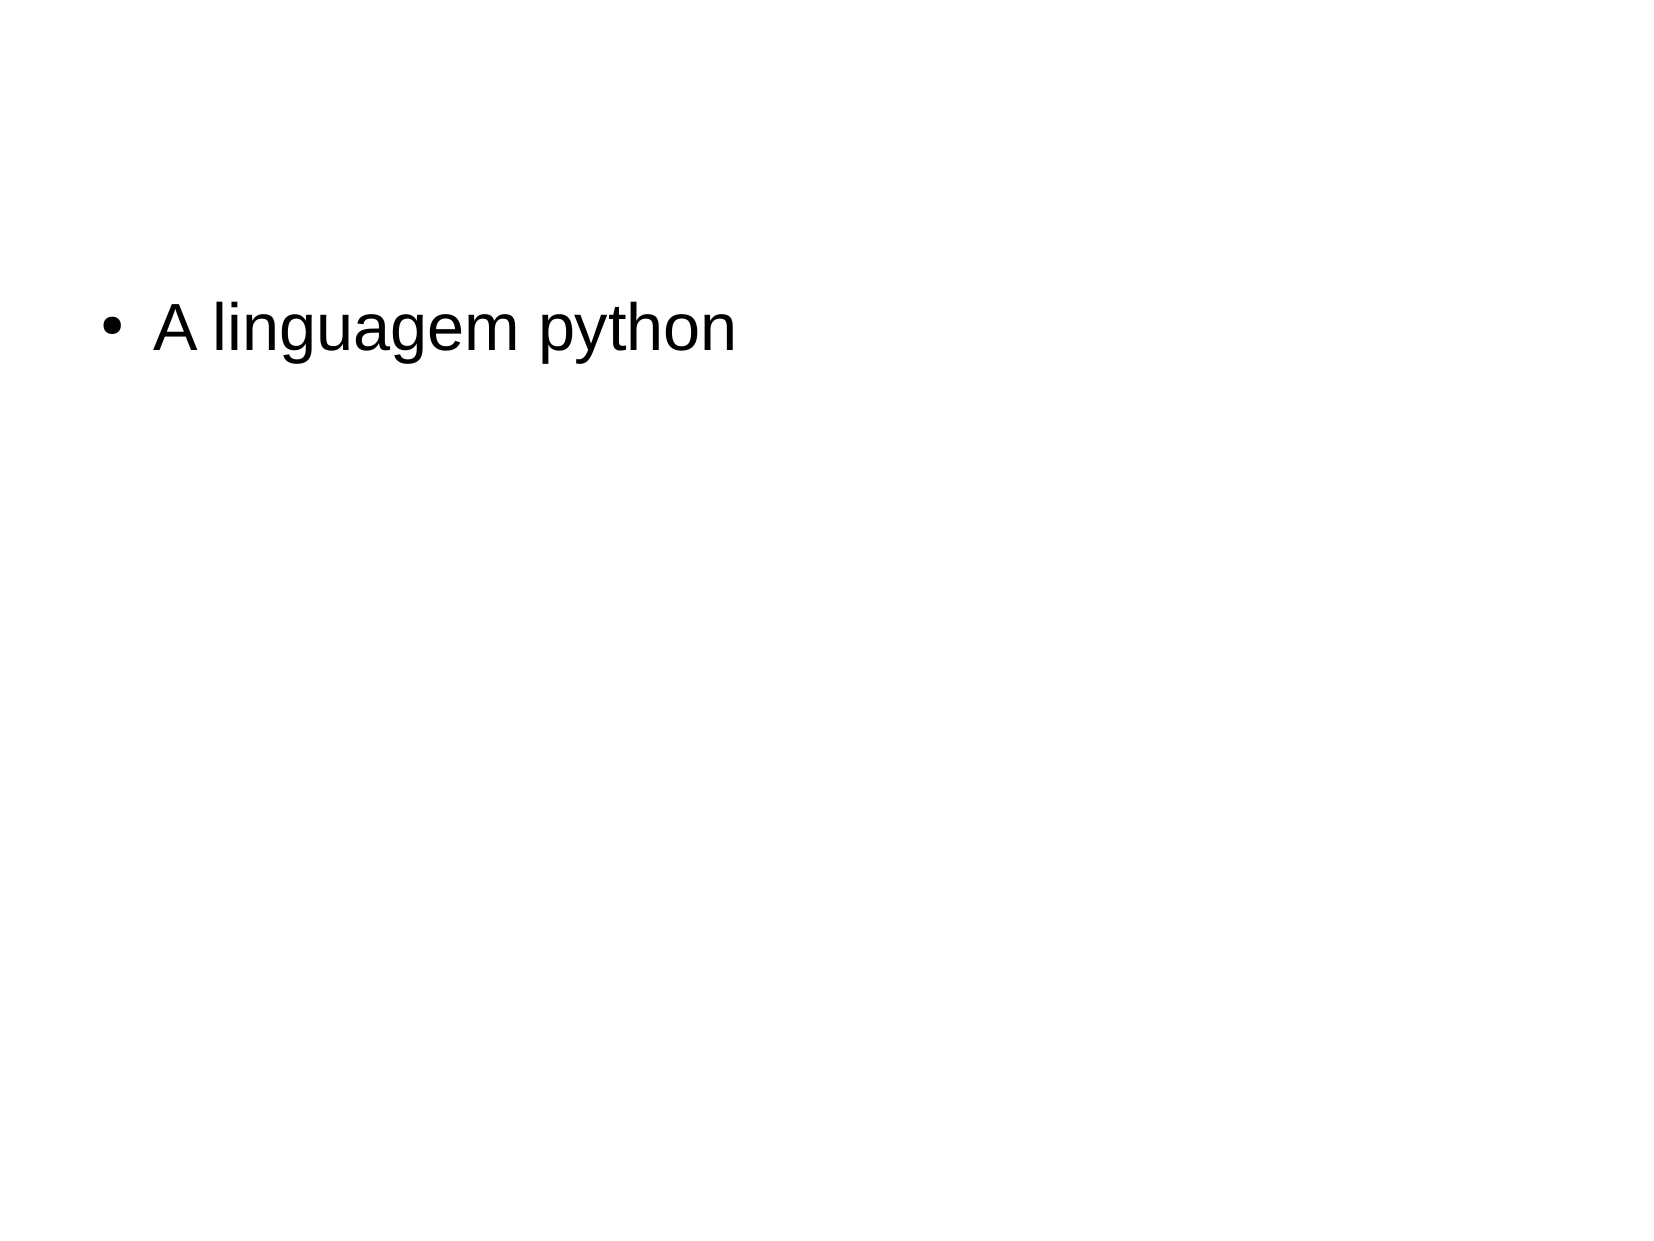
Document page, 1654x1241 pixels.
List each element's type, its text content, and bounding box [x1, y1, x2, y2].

list A linguagem python [82, 290, 1571, 1010]
